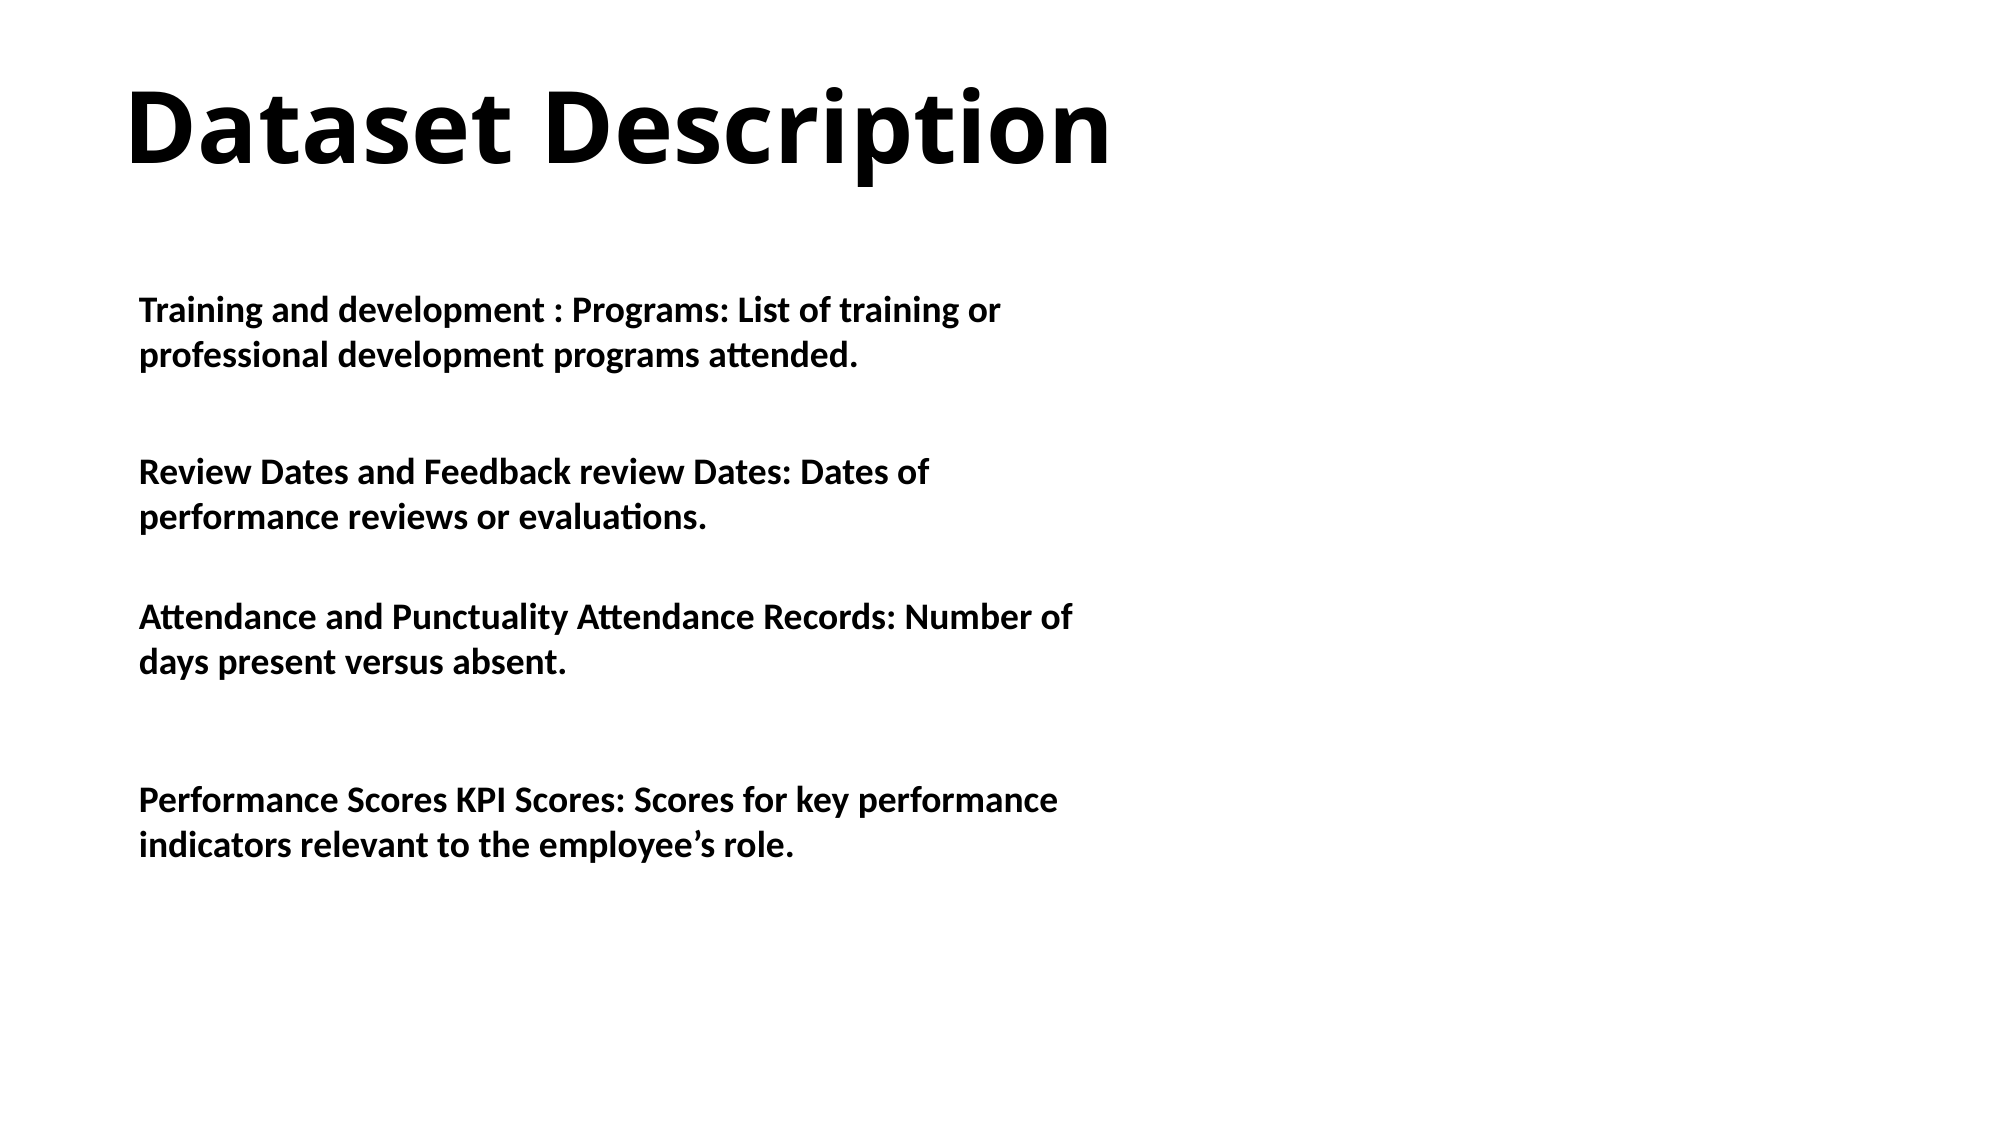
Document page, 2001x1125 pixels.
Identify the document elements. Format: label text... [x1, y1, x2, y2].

text_box Attendance and Punctuality Attendance Records: Number of days present versus absent. [123, 584, 1126, 691]
text_box Training and development : Programs: List of training or professional development programs attended. [123, 277, 1126, 384]
text_box Performance Scores KPI Scores: Scores for key performance indicators relevant to the employee’s role. [123, 767, 1126, 874]
text_box Review Dates and Feedback review Dates: Dates of performance reviews or evaluations. [123, 439, 1126, 546]
title Dataset Description [123, 63, 1877, 188]
